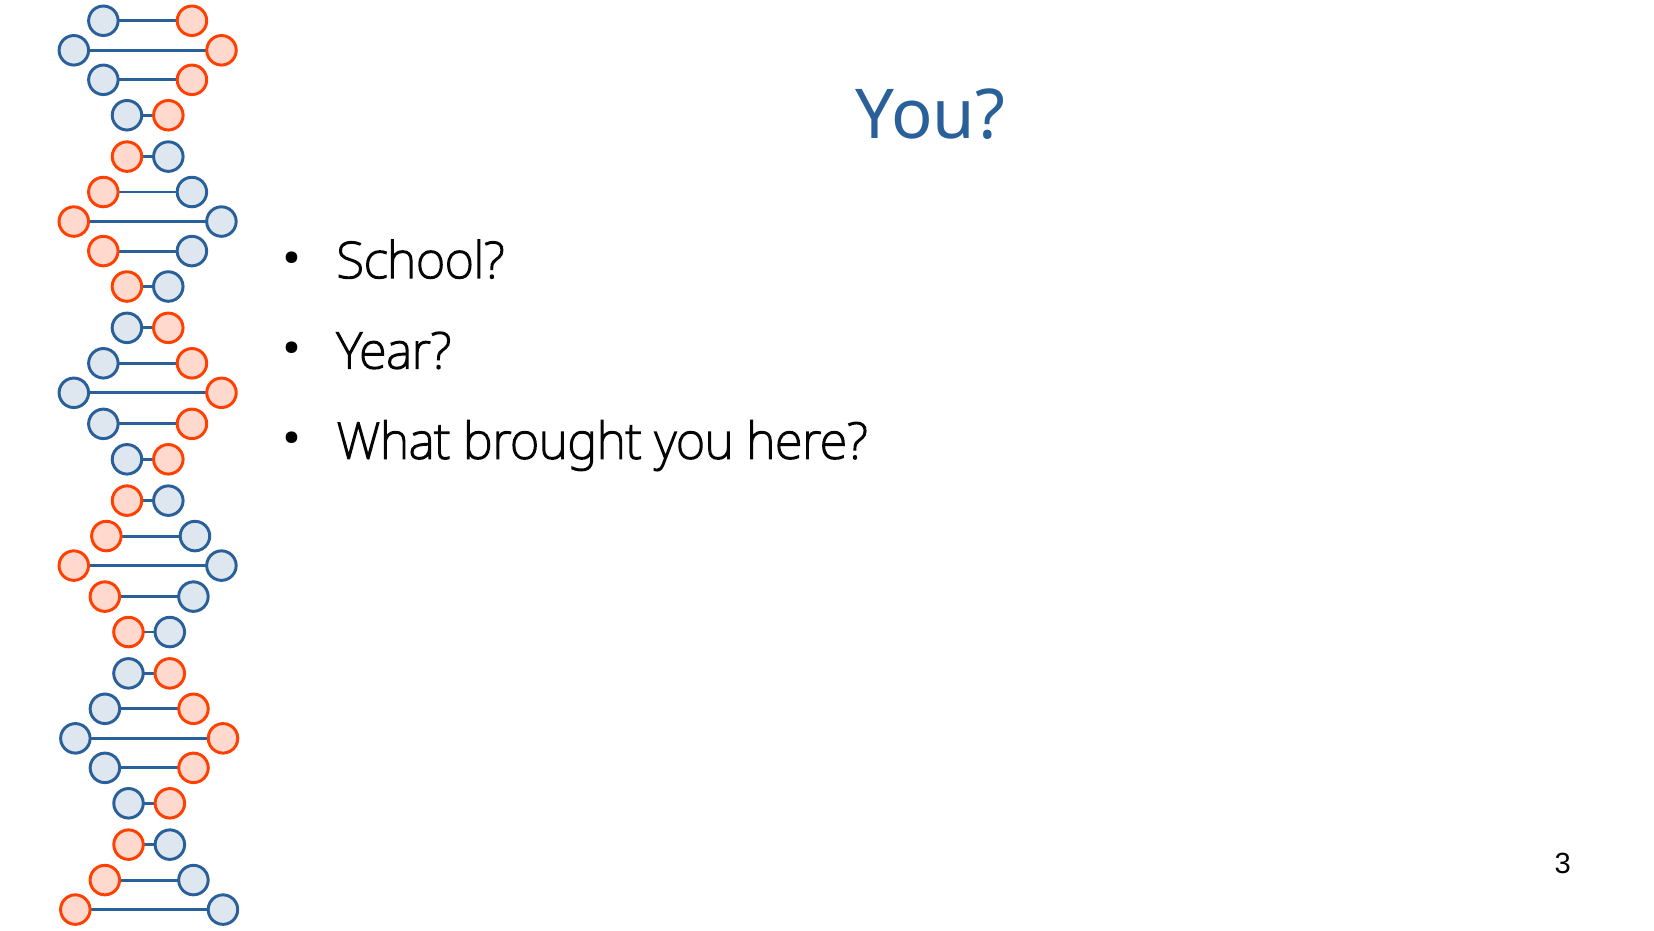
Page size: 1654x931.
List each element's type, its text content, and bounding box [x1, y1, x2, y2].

list School? Year? What brought you here? [265, 224, 1595, 764]
title You? [265, 35, 1595, 189]
